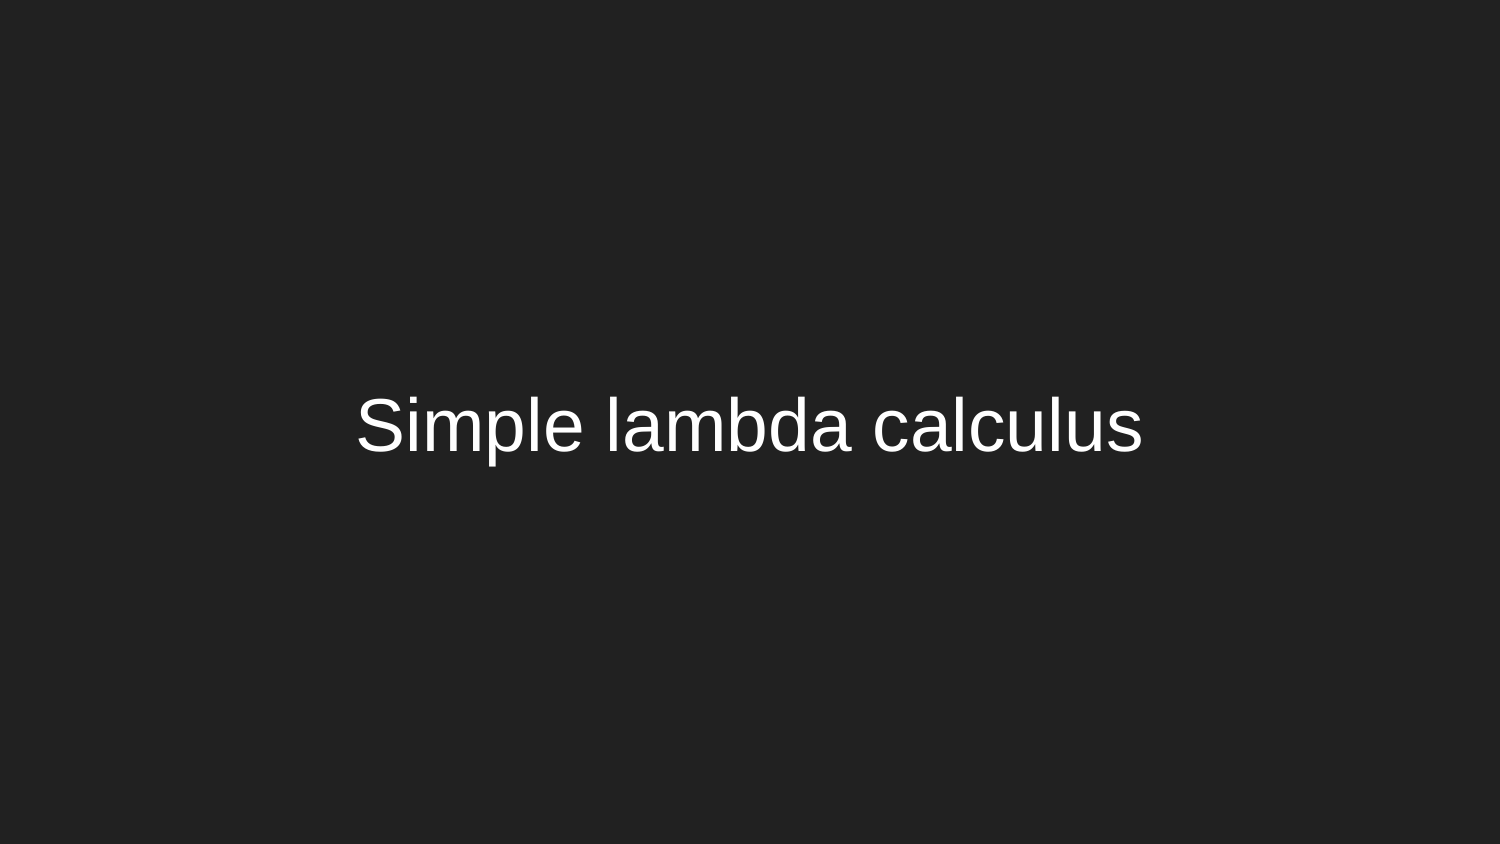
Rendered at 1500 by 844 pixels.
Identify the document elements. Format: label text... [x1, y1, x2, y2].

title Simple lambda calculus [51, 352, 1449, 491]
